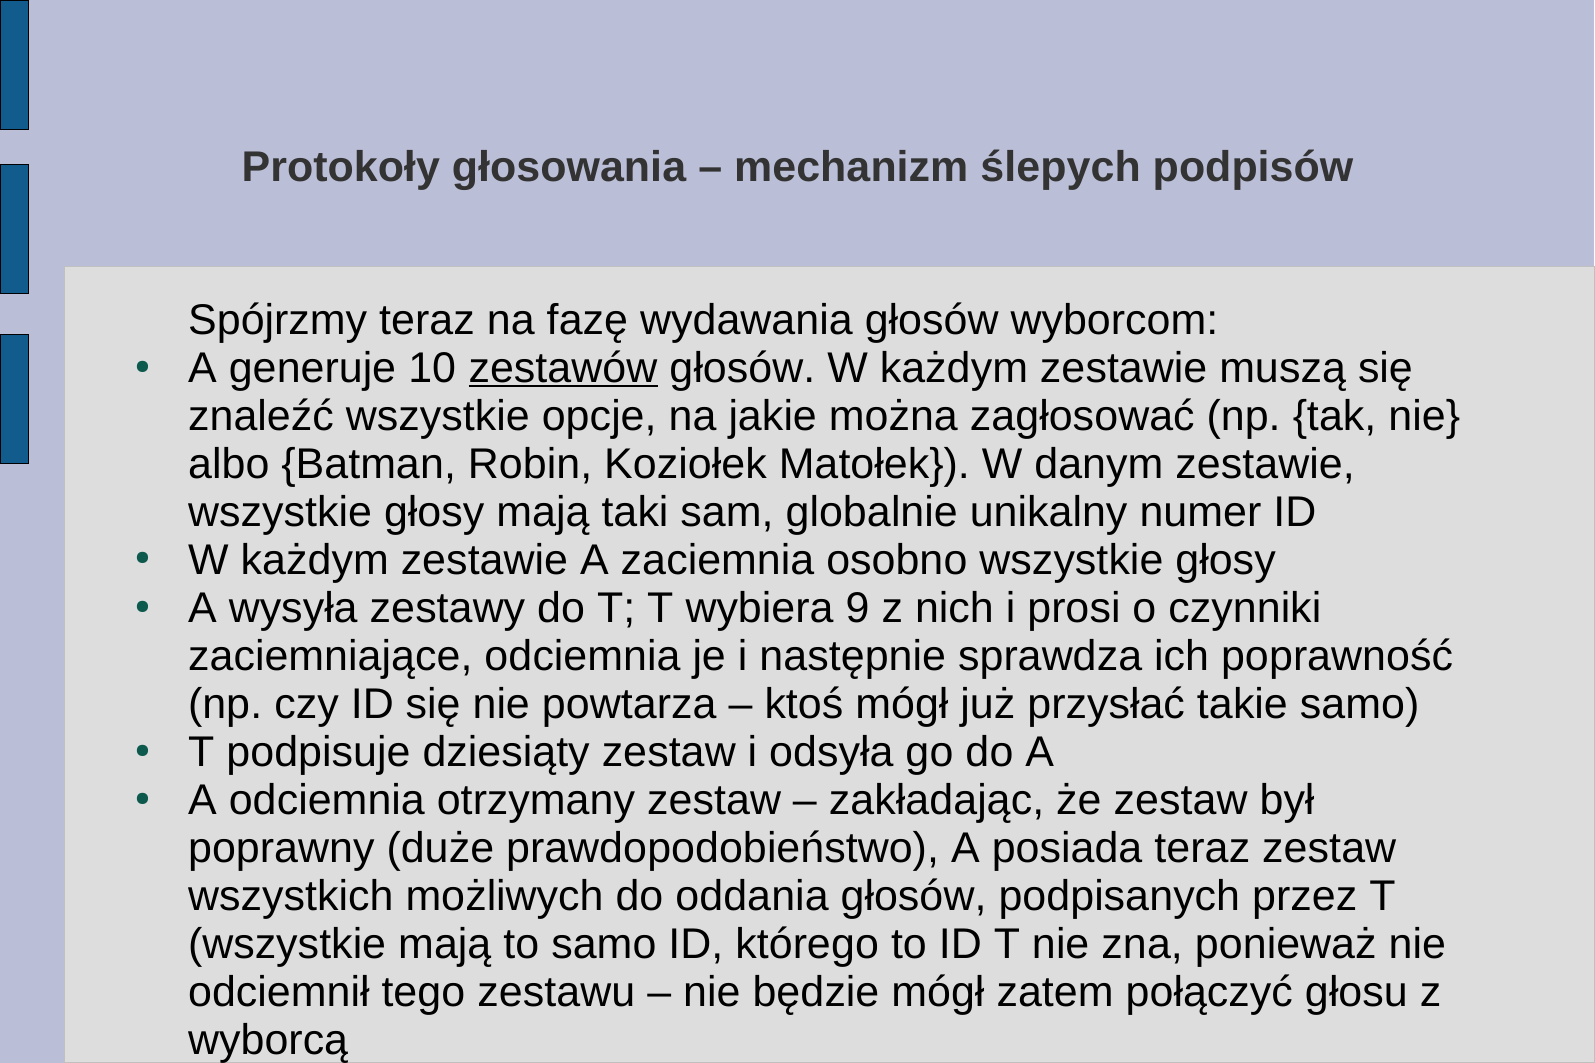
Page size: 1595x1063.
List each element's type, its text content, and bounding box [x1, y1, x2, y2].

title Protokoły głosowania – mechanizm ślepych podpisów [117, 78, 1479, 256]
list Spójrzmy teraz na fazę wydawania głosów wyborcom: A generuje 10 zestawów głosów. W każdym zestawie muszą się znaleźć wszystkie opcje, na jakie można zagłosować (np. {tak, nie} albo {Batman, Robin, Koziołek Matołek}). W danym zestawie, wszystkie głosy mają taki sam, globalnie unikalny numer ID W każdym zestawie A zaciemnia osobno wszystkie głosy A wysyła zestawy do T; T wybiera 9 z nich i prosi o czynniki zaciemniające, odciemnia je i następnie sprawdza ich poprawność (np. czy ID się nie powtarza – ktoś mógł już przysłać takie samo) T podpisuje dziesiąty zestaw i odsyła go do A A odciemnia otrzymany zestaw – zakładając, że zestaw był poprawny (duże prawdopodobieństwo), A posiada teraz zestaw wszystkich możliwych do oddania głosów, podpisanych przez T (wszystkie mają to samo ID, którego to ID T nie zna, ponieważ nie odciemnił tego zestawu – nie będzie mógł zatem połączyć głosu z wyborcą [117, 295, 1479, 1063]
